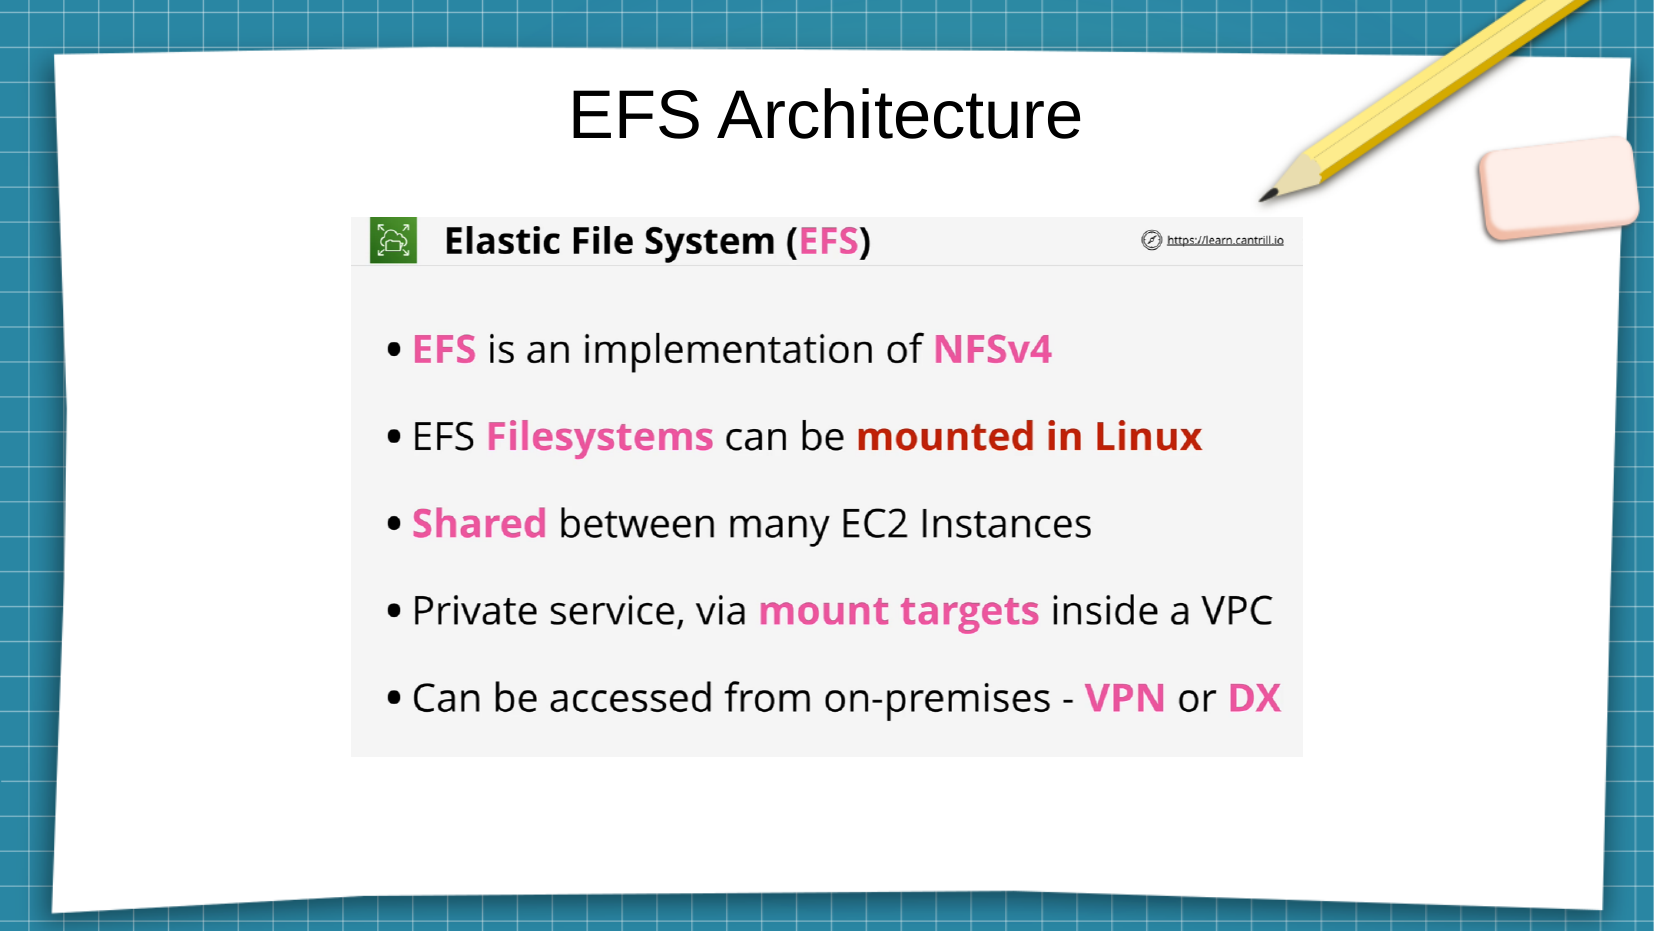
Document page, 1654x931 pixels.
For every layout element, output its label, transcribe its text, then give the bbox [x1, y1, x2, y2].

title EFS Architecture [82, 37, 1571, 193]
picture [0, 0, 1654, 931]
